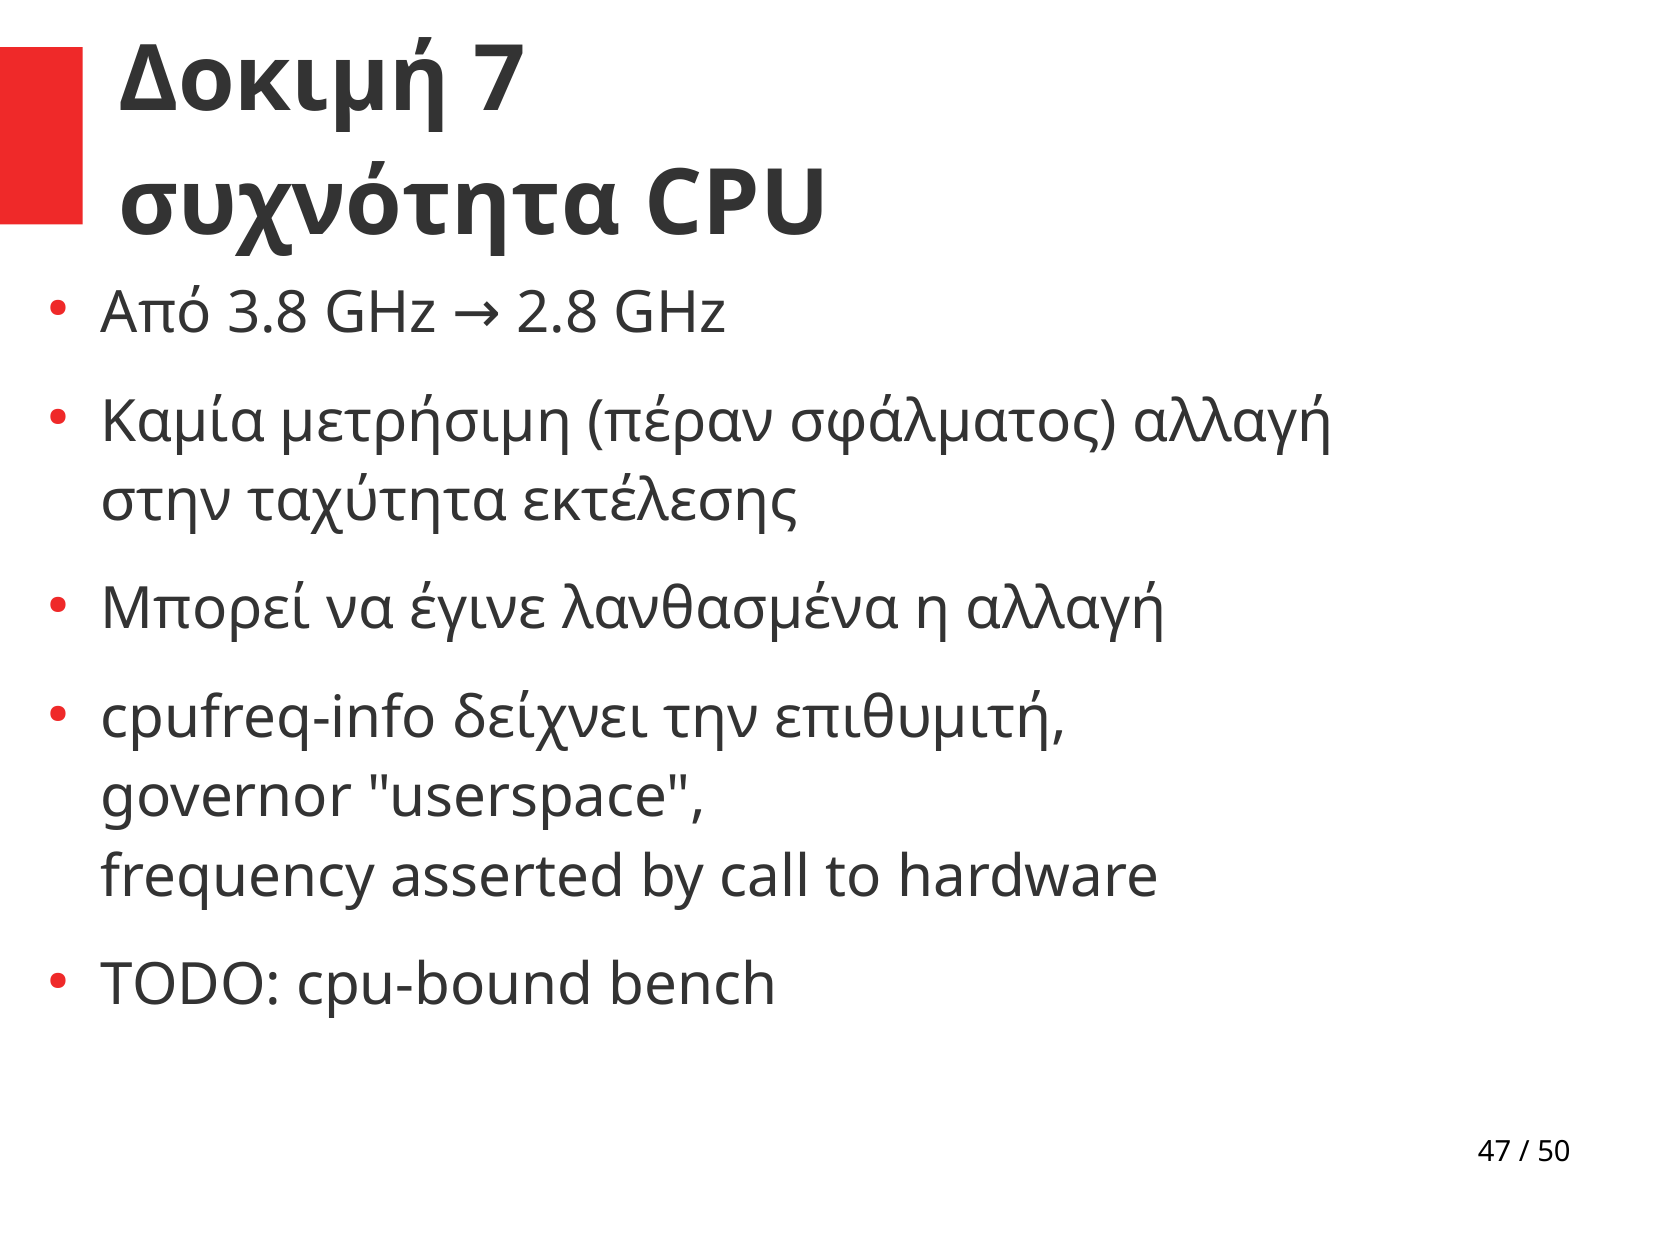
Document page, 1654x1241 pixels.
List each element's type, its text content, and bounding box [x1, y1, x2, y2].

list Από 3.8 GHz → 2.8 GHz Καμία μετρήσιμη (πέραν σφάλματος) αλλαγή στην ταχύτητα εκτέλεσης Μπορεί να έγινε λανθασμένα η αλλαγή cpufreq-info δείχνει την επιθυμιτή, governor "userspace", frequency asserted by call to hardware TODO: cpu-bound bench [30, 270, 1621, 1111]
title Δοκιμή 7 συχνότητα CPU [118, 30, 1606, 245]
